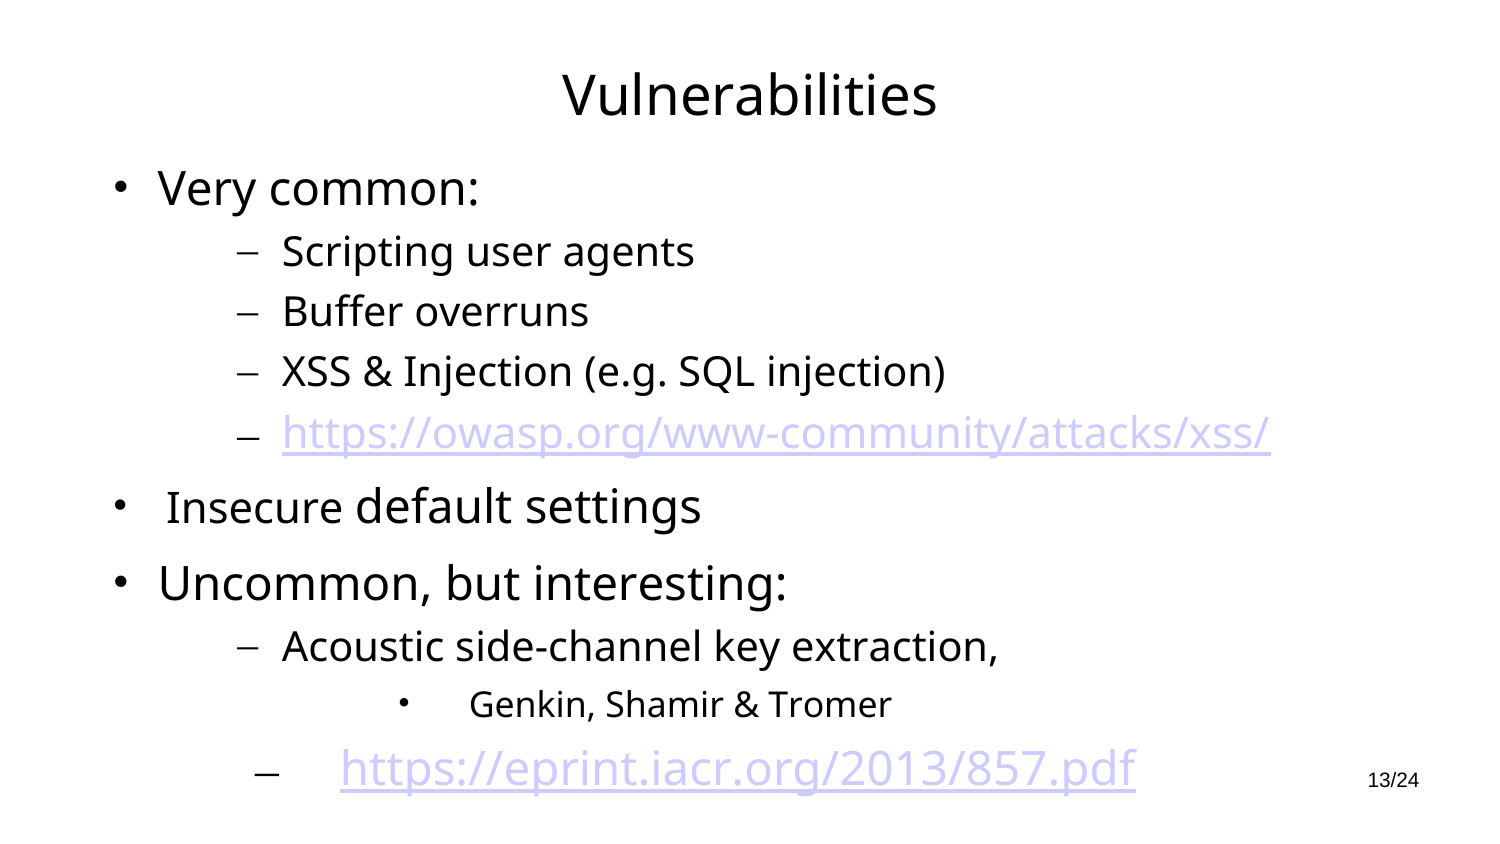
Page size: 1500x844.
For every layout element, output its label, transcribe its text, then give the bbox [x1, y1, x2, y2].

title Vulnerabilities [112, 22, 1388, 157]
list Very common: Scripting user agents Buffer overruns XSS & Injection (e.g. SQL injection) https://owasp.org/www-community/attacks/xss/ Insecure default settings Uncommon, but interesting: Acoustic side-channel key extraction, Genkin, Shamir & Tromer https://eprint.iacr.org/2013/857.pdf [112, 157, 1388, 805]
